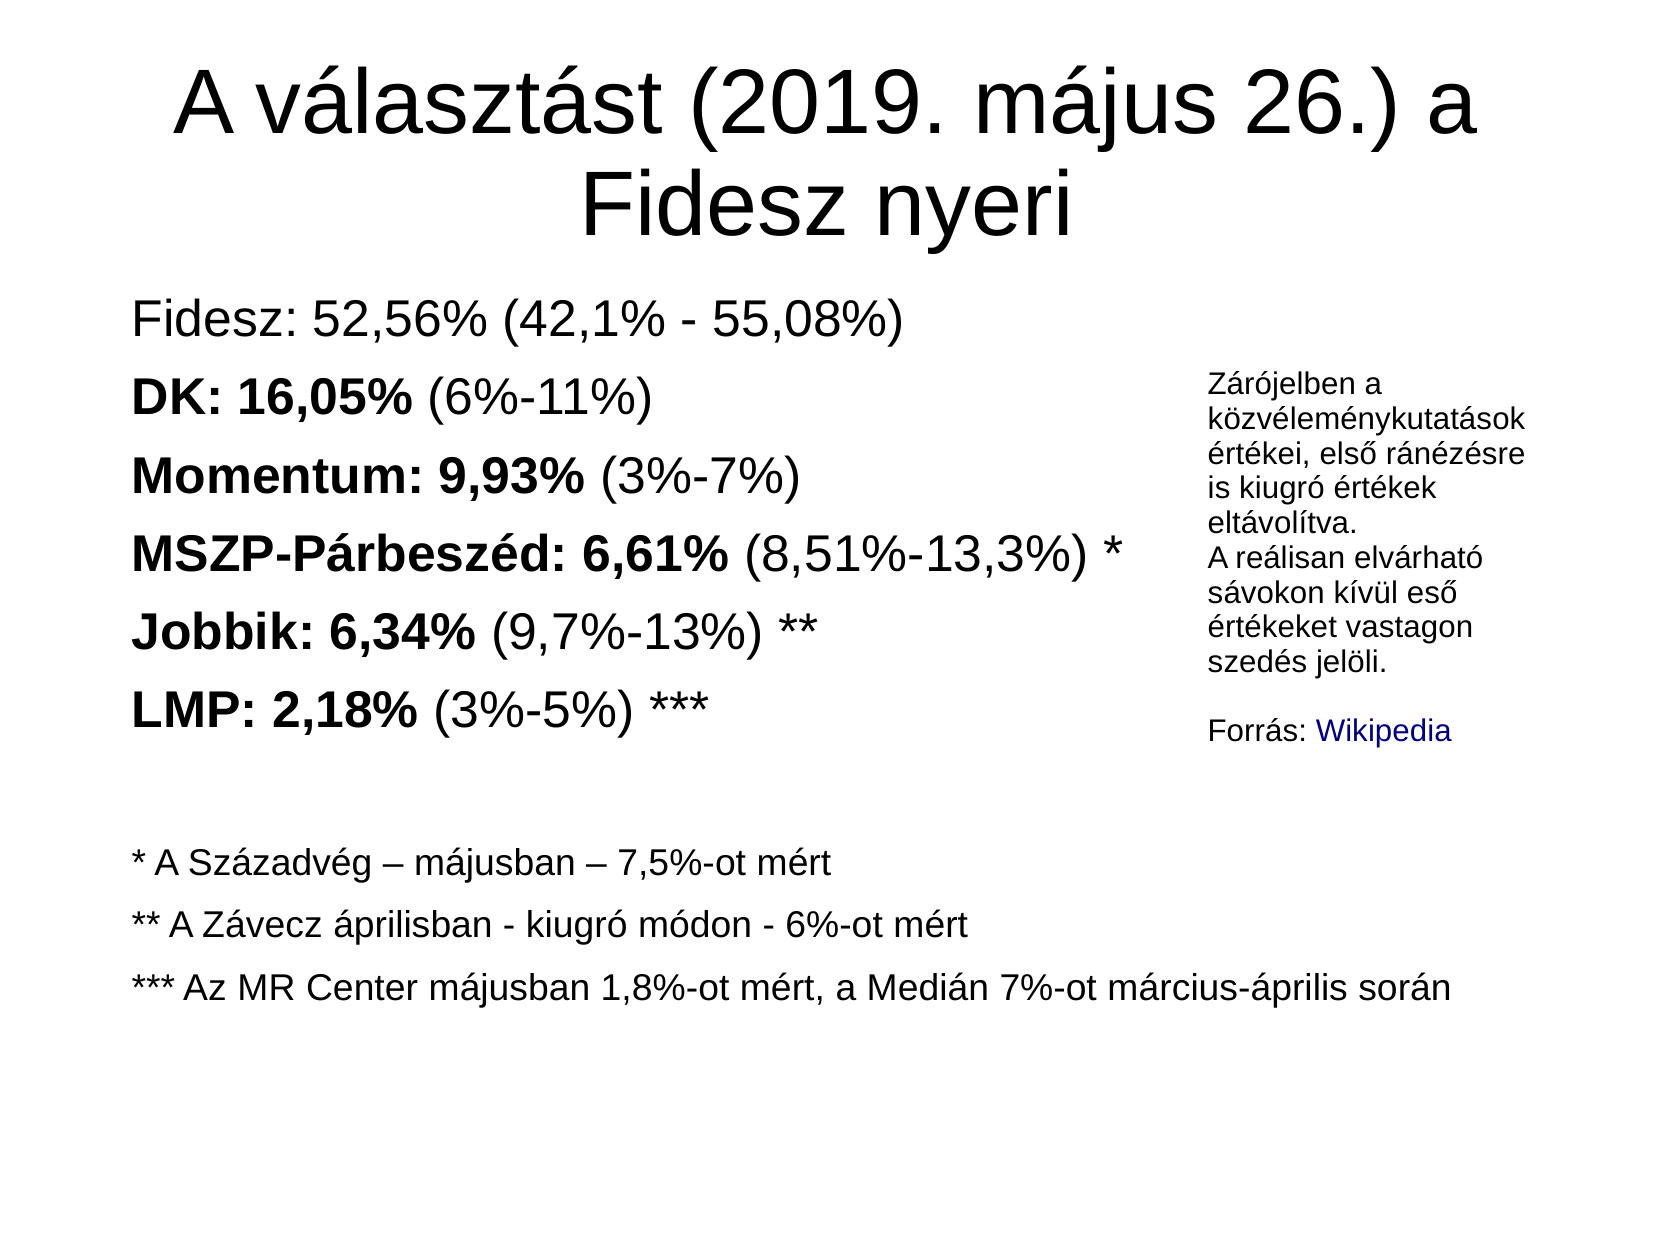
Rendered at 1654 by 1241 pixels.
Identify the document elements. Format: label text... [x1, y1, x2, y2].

list Fidesz: 52,56% (42,1% - 55,08%) DK: 16,05% (6%-11%) Momentum: 9,93% (3%-7%) MSZP-Párbeszéd: 6,61% (8,51%-13,3%) * Jobbik: 6,34% (9,7%-13%) ** LMP: 2,18% (3%-5%) *** * A Századvég – májusban – 7,5%-ot mért ** A Závecz áprilisban - kiugró módon - 6%-ot mért *** Az MR Center májusban 1,8%-ot mért, a Medián 7%-ot március-április során [82, 290, 1571, 1010]
title A választást (2019. május 26.) a Fidesz nyeri [82, 49, 1571, 257]
